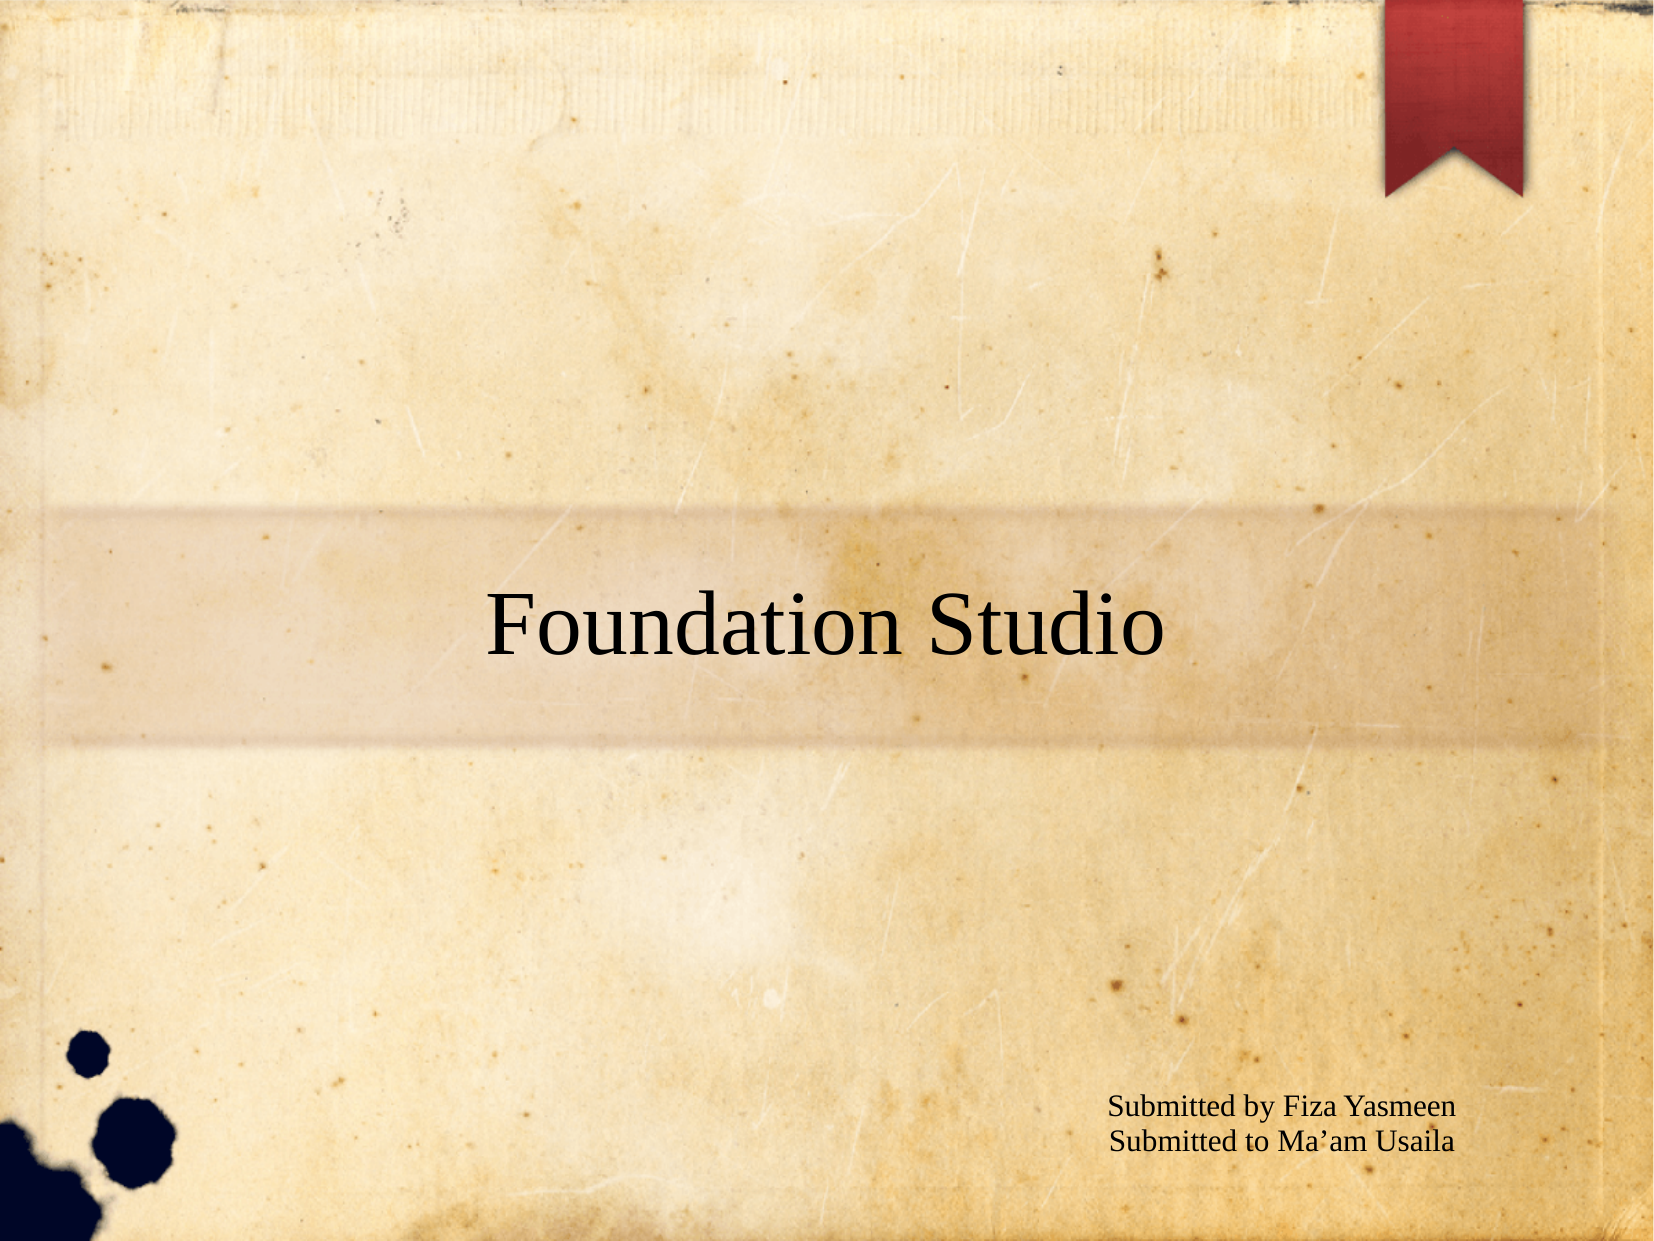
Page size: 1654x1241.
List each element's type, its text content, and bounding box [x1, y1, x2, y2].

picture [0, 0, 1654, 1241]
subtitle Submitted by Fiza Yasmeen Submitted to Ma’am Usaila [1042, 1055, 1522, 1192]
title Foundation Studio [82, 519, 1571, 727]
